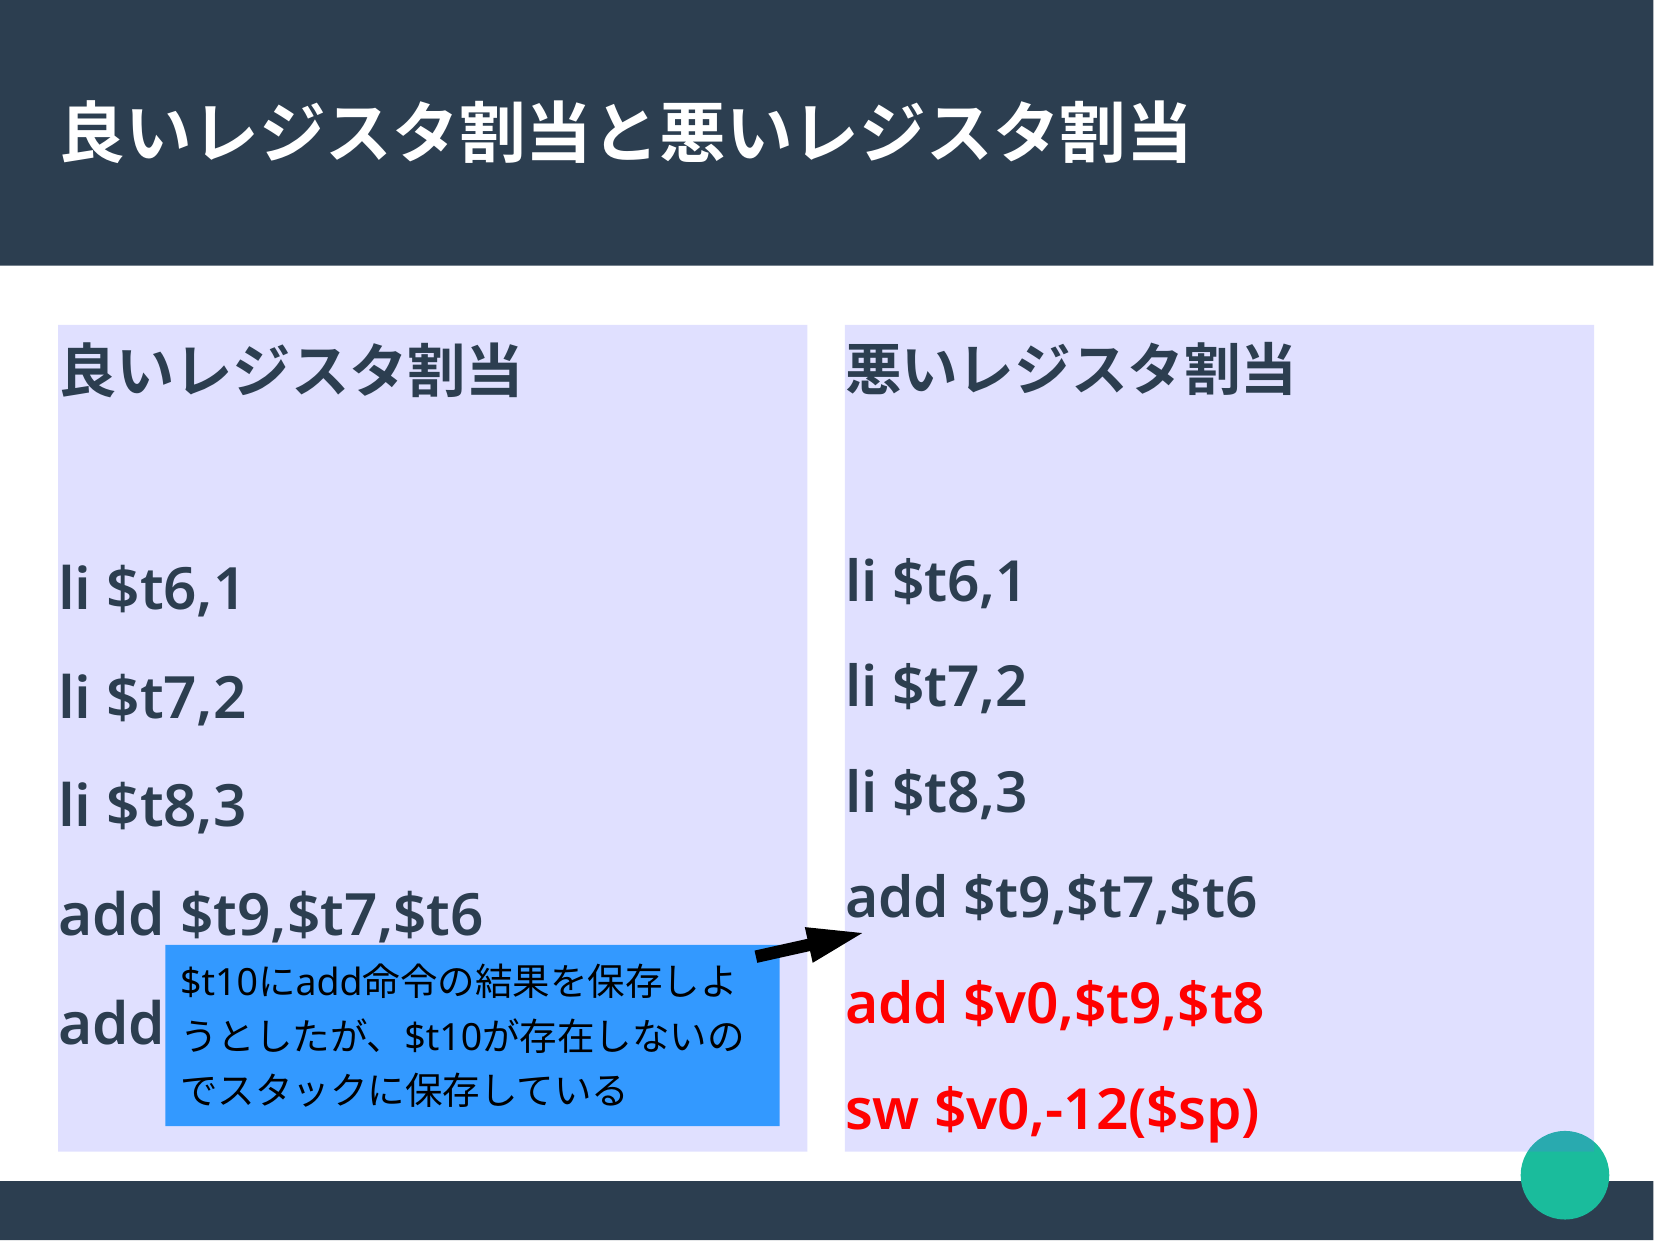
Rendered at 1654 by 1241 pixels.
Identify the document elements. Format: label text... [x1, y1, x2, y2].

list 良いレジスタ割当 li $t6,1 li $t7,2 li $t8,3 add $t9,$t7,$t6 add $t6,$t9,$t8 [58, 324, 808, 1152]
list 悪いレジスタ割当 li $t6,1 li $t7,2 li $t8,3 add $t9,$t7,$t6 add $v0,$t9,$t8 sw $v0,-12($sp) [844, 324, 1595, 1152]
text_box $t10にadd命令の結果を保存しようとしたが、$t10が存在しないのでスタックに保存している [165, 944, 780, 1127]
title 良いレジスタ割当と悪いレジスタ割当 [59, 49, 1595, 207]
